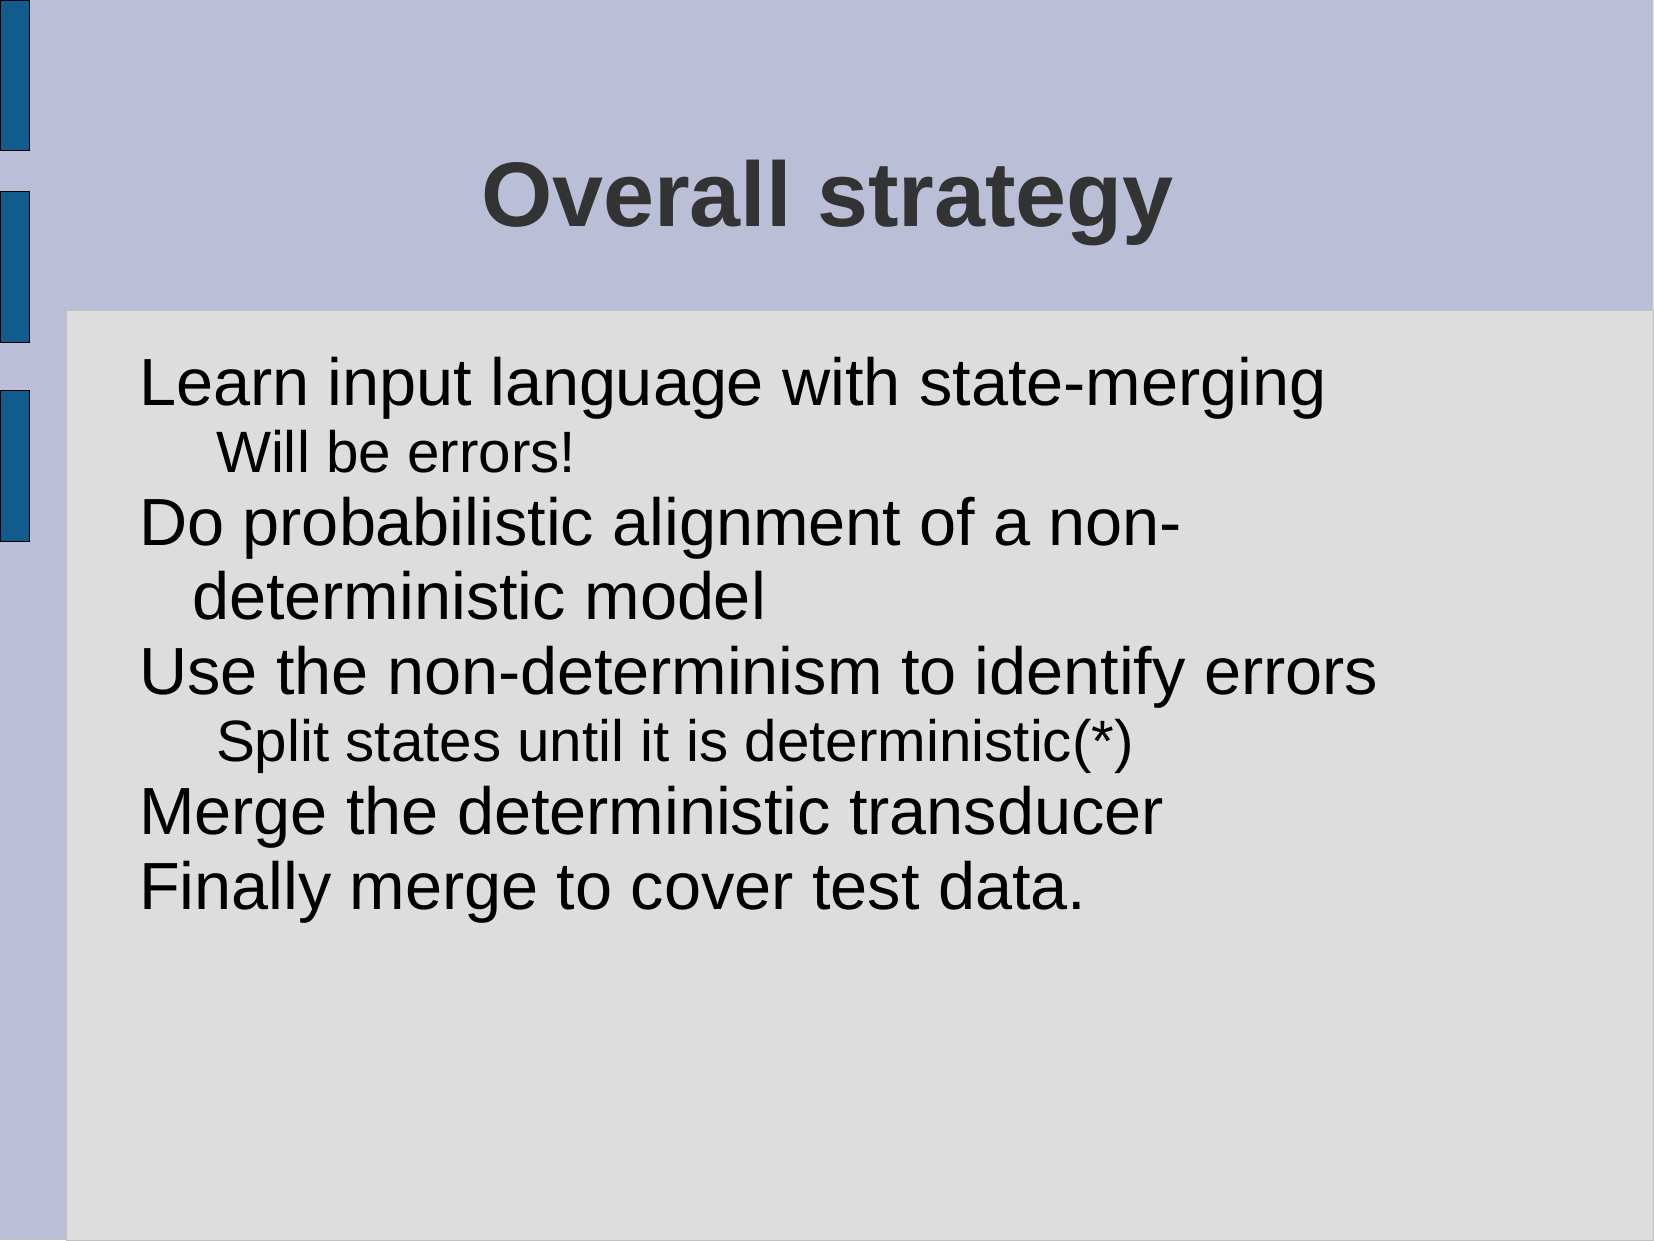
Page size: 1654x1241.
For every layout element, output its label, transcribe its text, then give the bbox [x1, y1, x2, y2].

title Overall strategy [121, 91, 1534, 299]
list Learn input language with state-merging Will be errors! Do probabilistic alignment of a non-deterministic model Use the non-determinism to identify errors Split states until it is deterministic(*) Merge the deterministic transducer Finally merge to cover test data. [121, 344, 1534, 1127]
